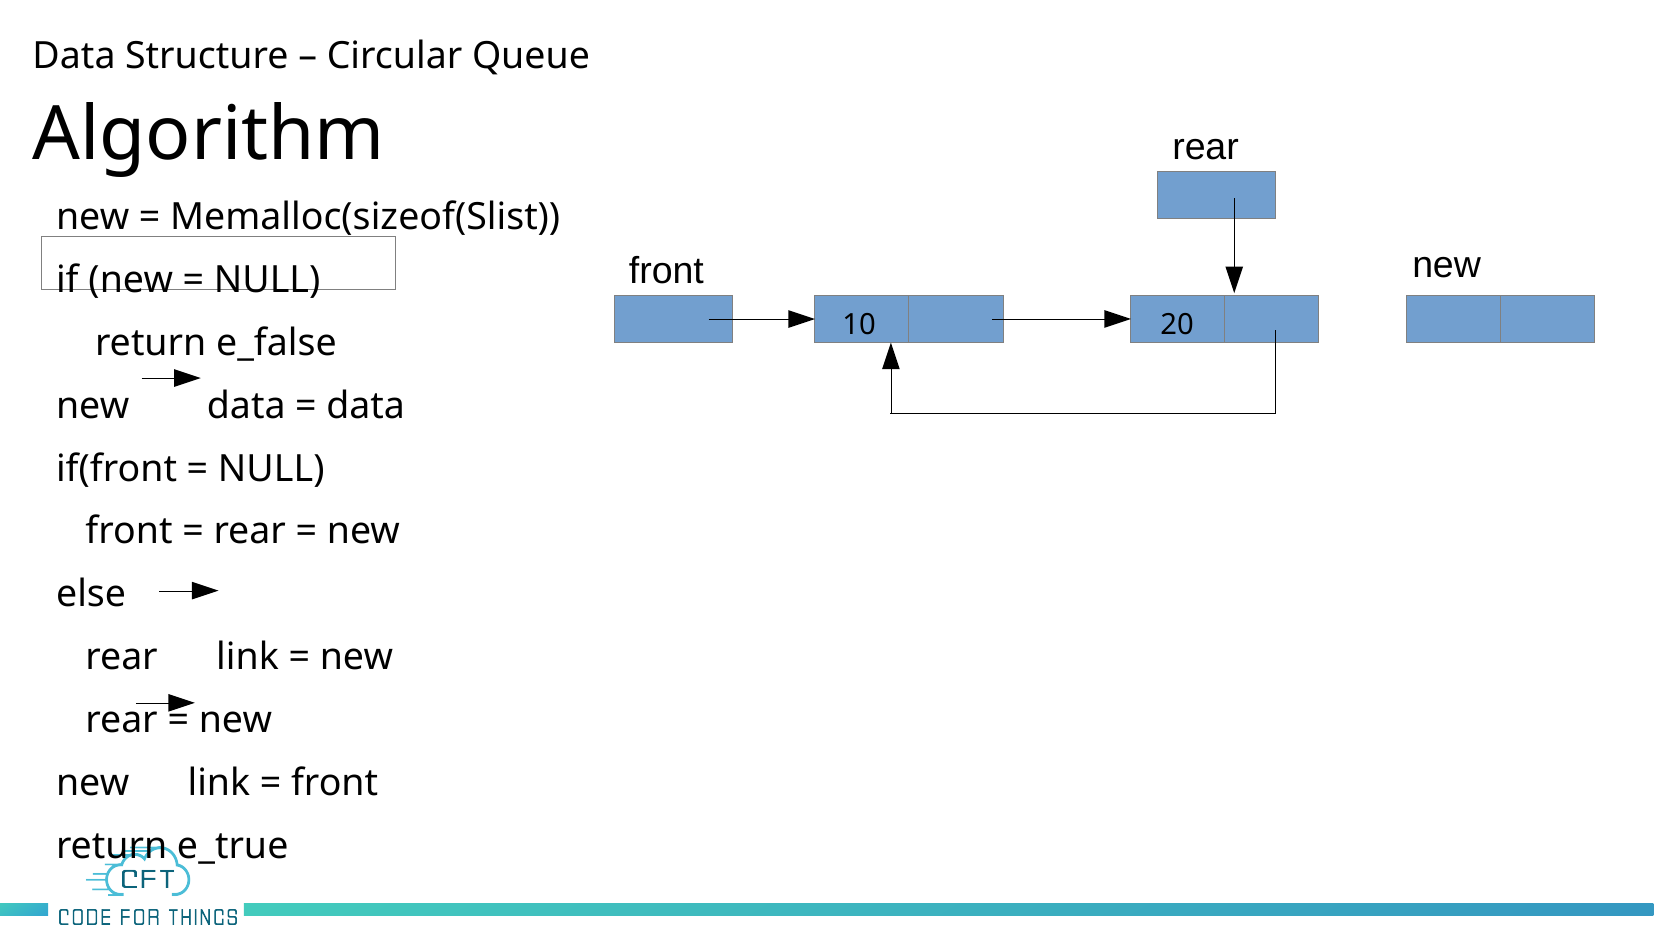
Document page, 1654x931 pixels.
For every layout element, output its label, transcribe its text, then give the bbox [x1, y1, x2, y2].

text_box [910, 295, 1004, 343]
text_box rear [1157, 118, 1273, 175]
picture [111, 851, 121, 856]
text_box [1228, 295, 1319, 343]
text_box [814, 295, 827, 343]
text_box [614, 295, 733, 343]
text_box 20 [1145, 295, 1228, 345]
text_box 10 [827, 295, 910, 345]
text_box [1130, 295, 1145, 343]
title Data Structure – Circular Queue Algorithm [32, 11, 1524, 199]
text_box new [1397, 236, 1507, 294]
picture [59, 851, 237, 925]
text_box [1406, 295, 1595, 343]
text_box front [614, 242, 730, 300]
text_box [1157, 171, 1276, 219]
text_box new = Memalloc(sizeof(Slist)) if (new = NULL) return e_false new data = data if(front = NULL) front = rear = new else rear link = new rear = new new link = front return e_true [0, 182, 709, 851]
